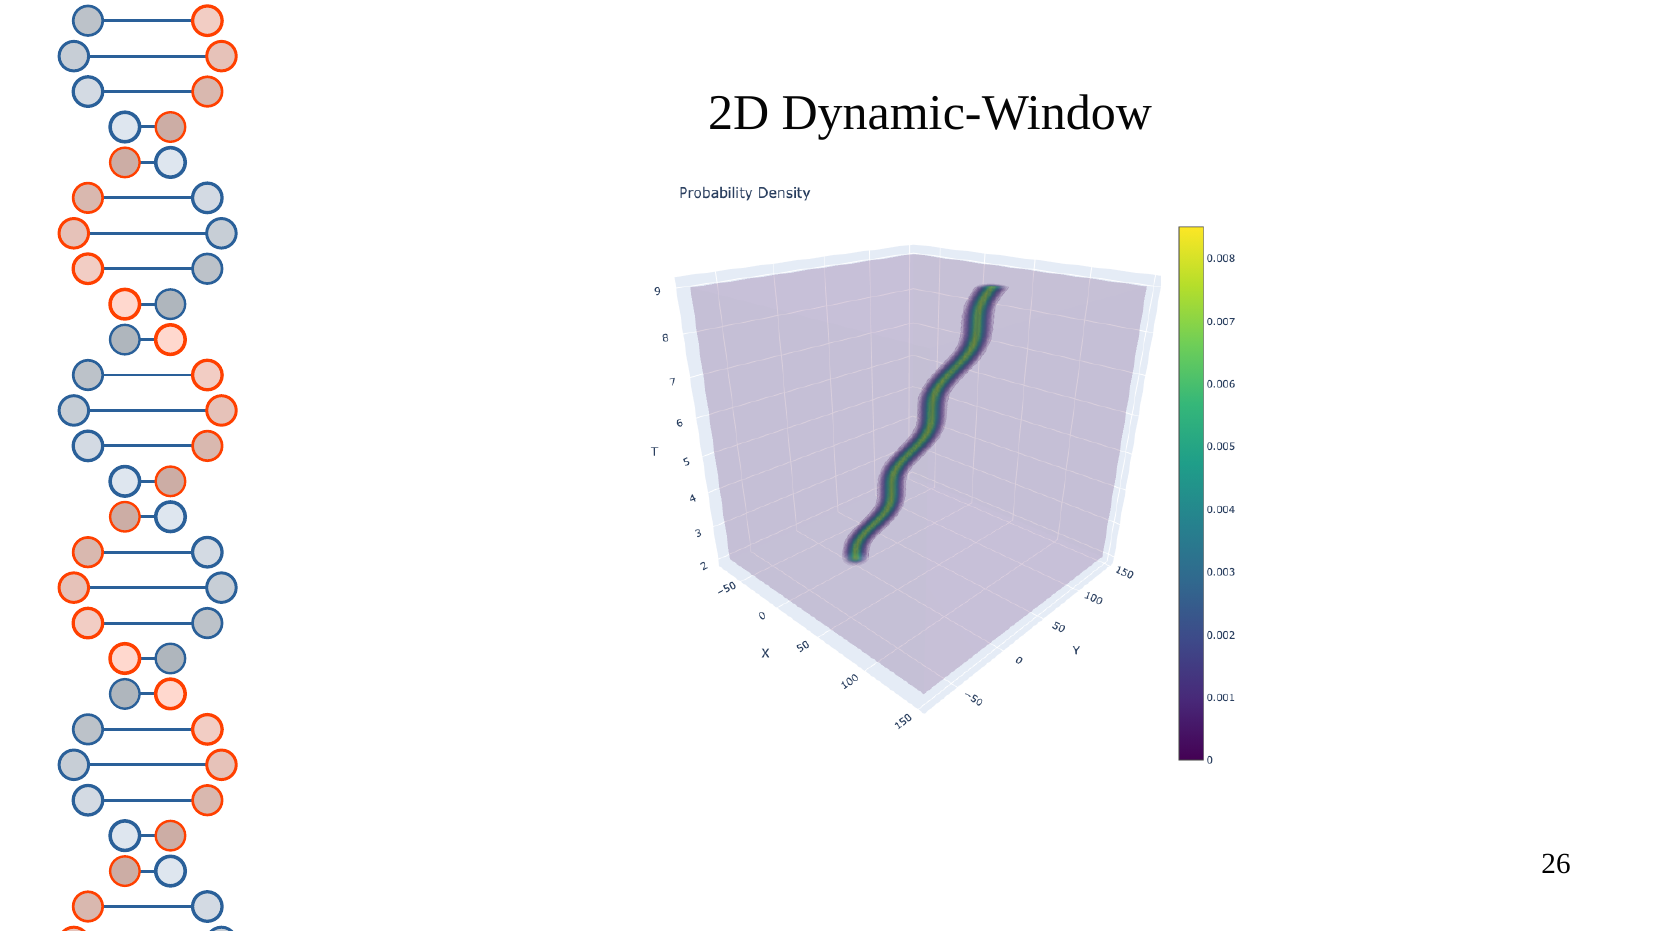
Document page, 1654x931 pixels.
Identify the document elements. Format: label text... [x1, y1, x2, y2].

title 2D Dynamic-Window [265, 35, 1595, 189]
picture [649, 177, 1241, 768]
